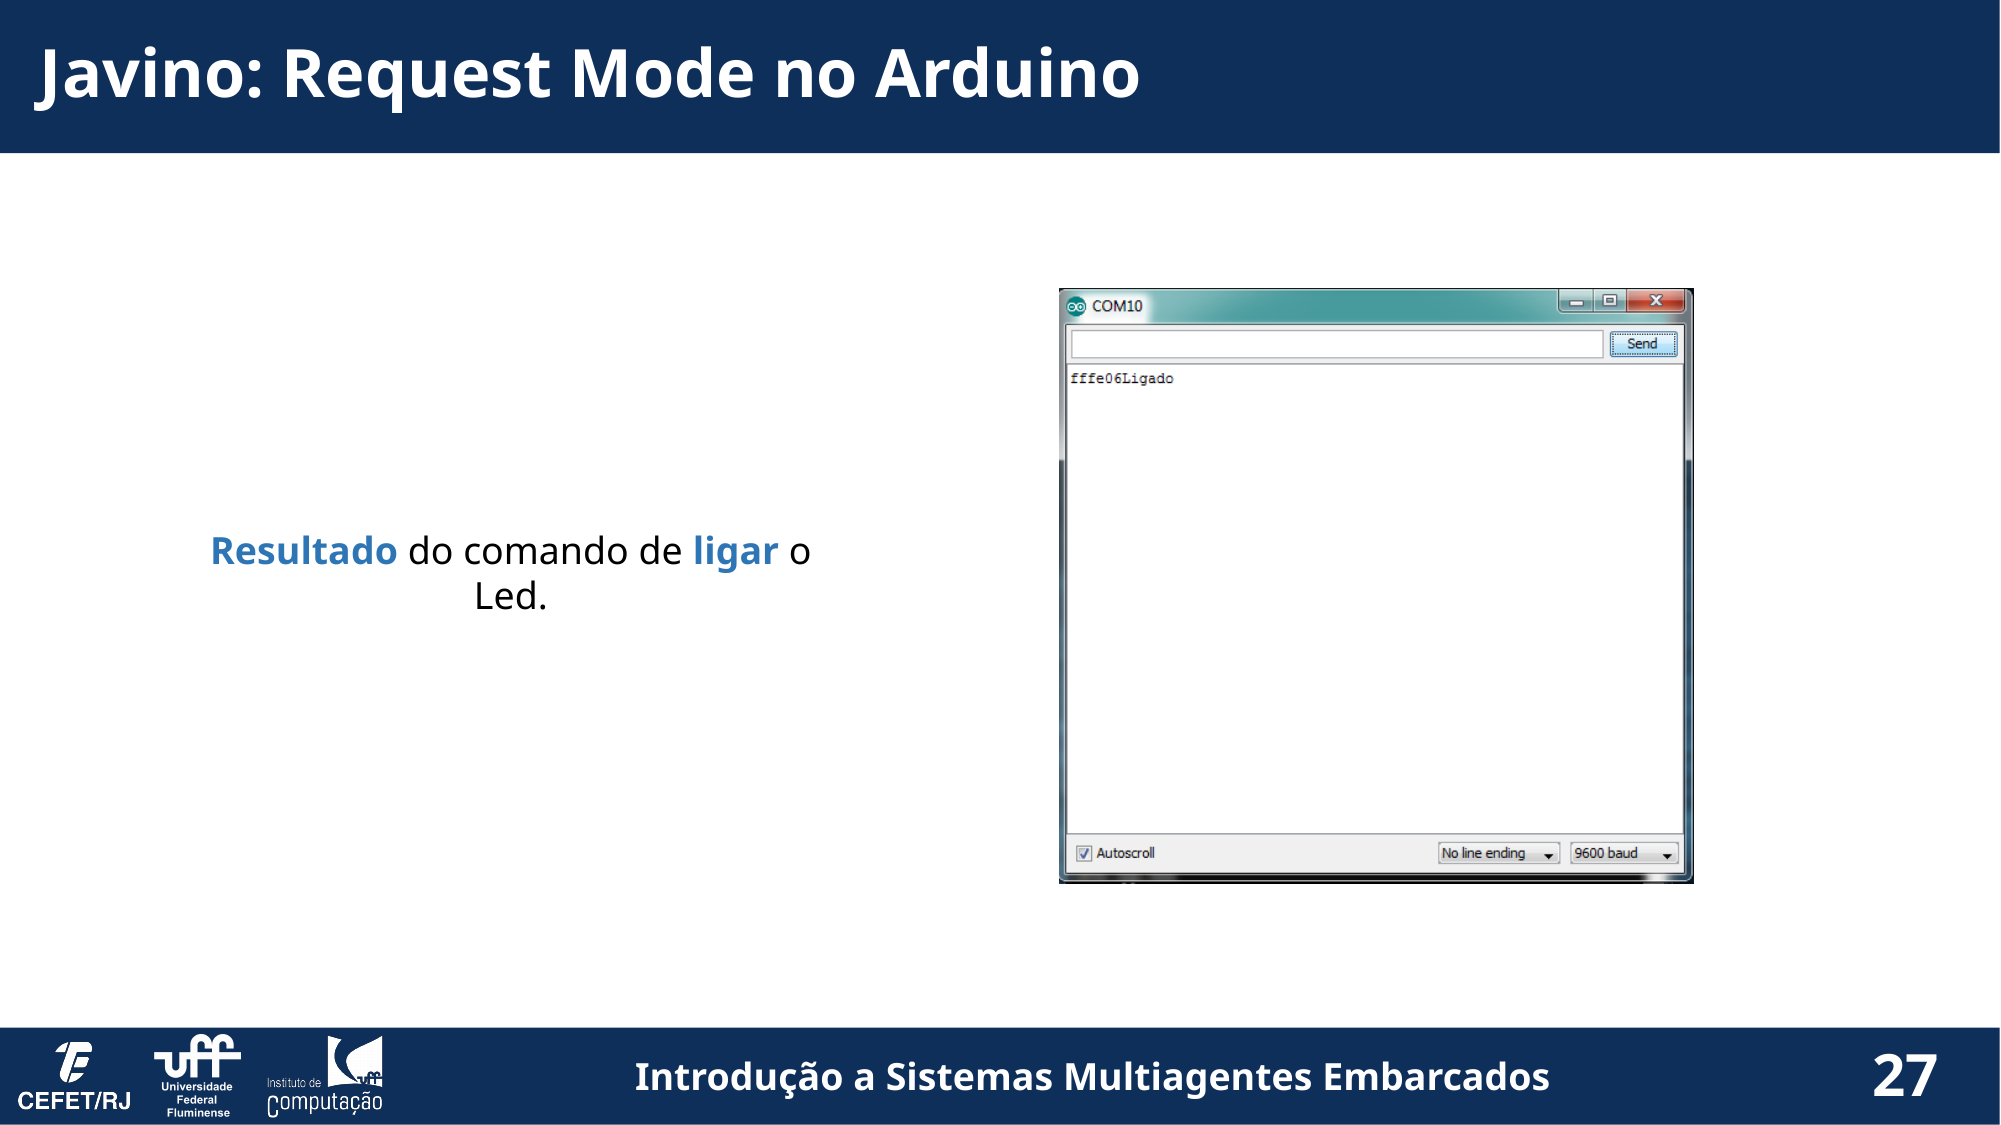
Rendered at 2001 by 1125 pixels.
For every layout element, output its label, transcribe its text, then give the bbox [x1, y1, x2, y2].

picture [18, 1021, 130, 1125]
text_box Javino: Request Mode no Arduino [25, 23, 2000, 119]
picture [265, 1033, 384, 1118]
picture [153, 1033, 242, 1122]
text_box Resultado do comando de ligar o Led. [175, 519, 847, 625]
picture [1059, 288, 1694, 884]
